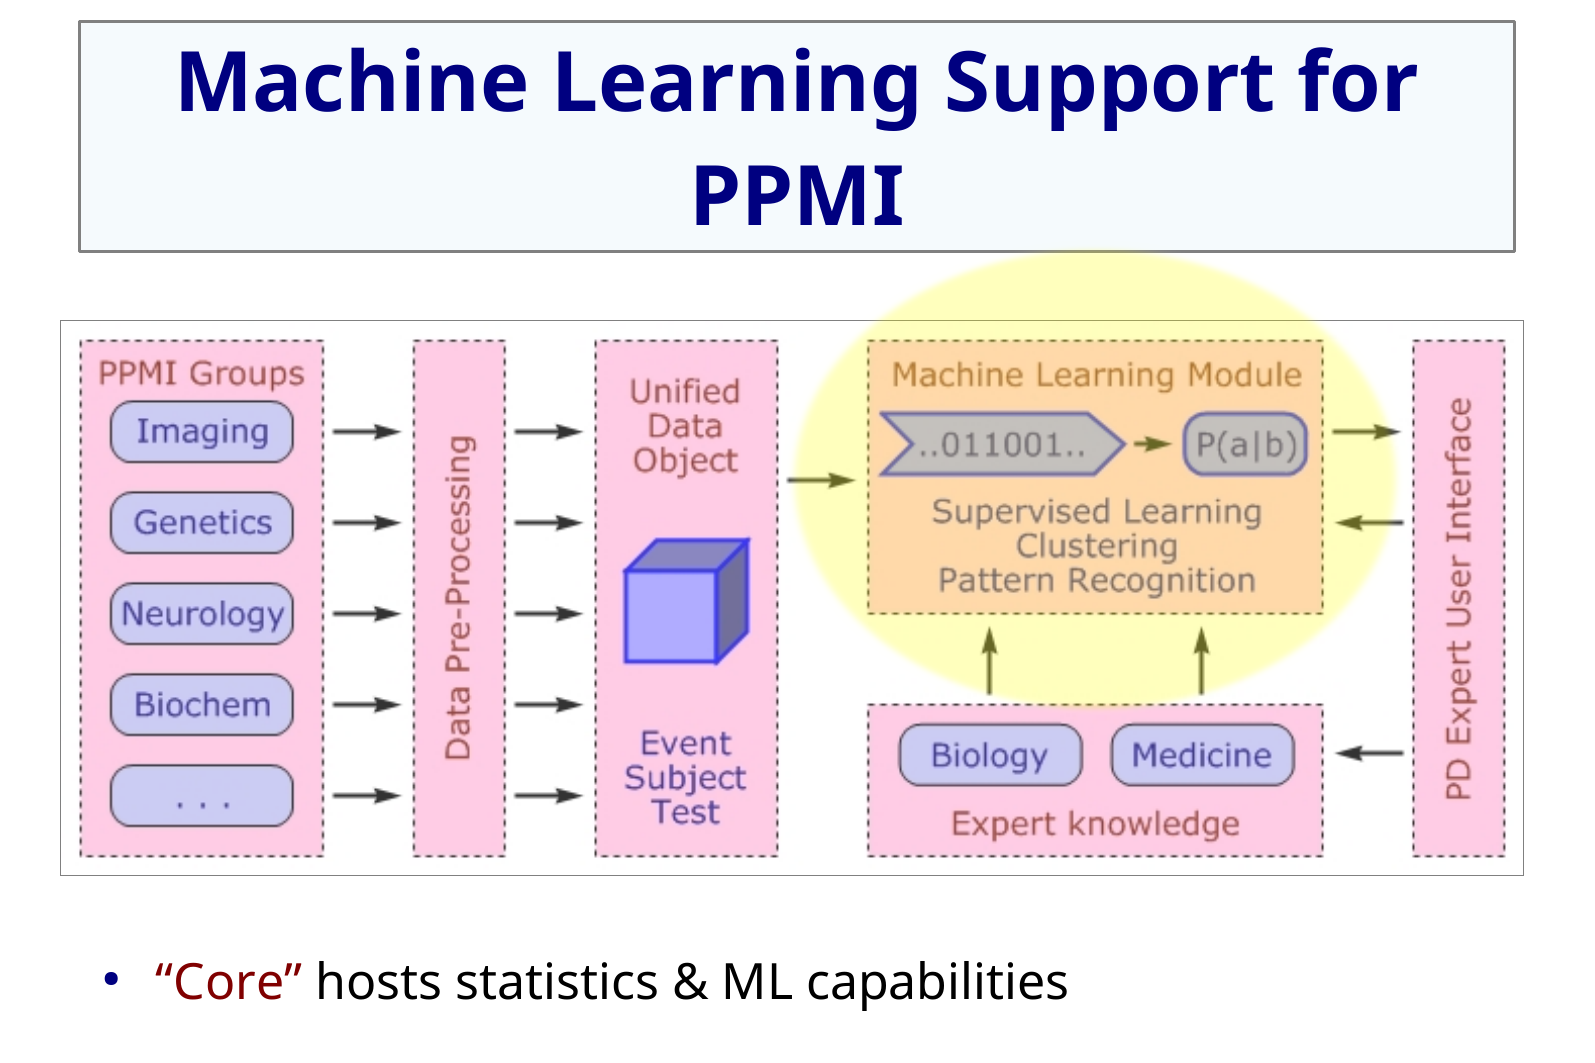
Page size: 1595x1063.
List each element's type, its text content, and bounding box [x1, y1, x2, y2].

list “Core” hosts statistics & ML capabilities [84, 946, 1520, 1036]
title Machine Learning Support for PPMI [79, 45, 1515, 227]
picture [0, 0, 1595, 1063]
